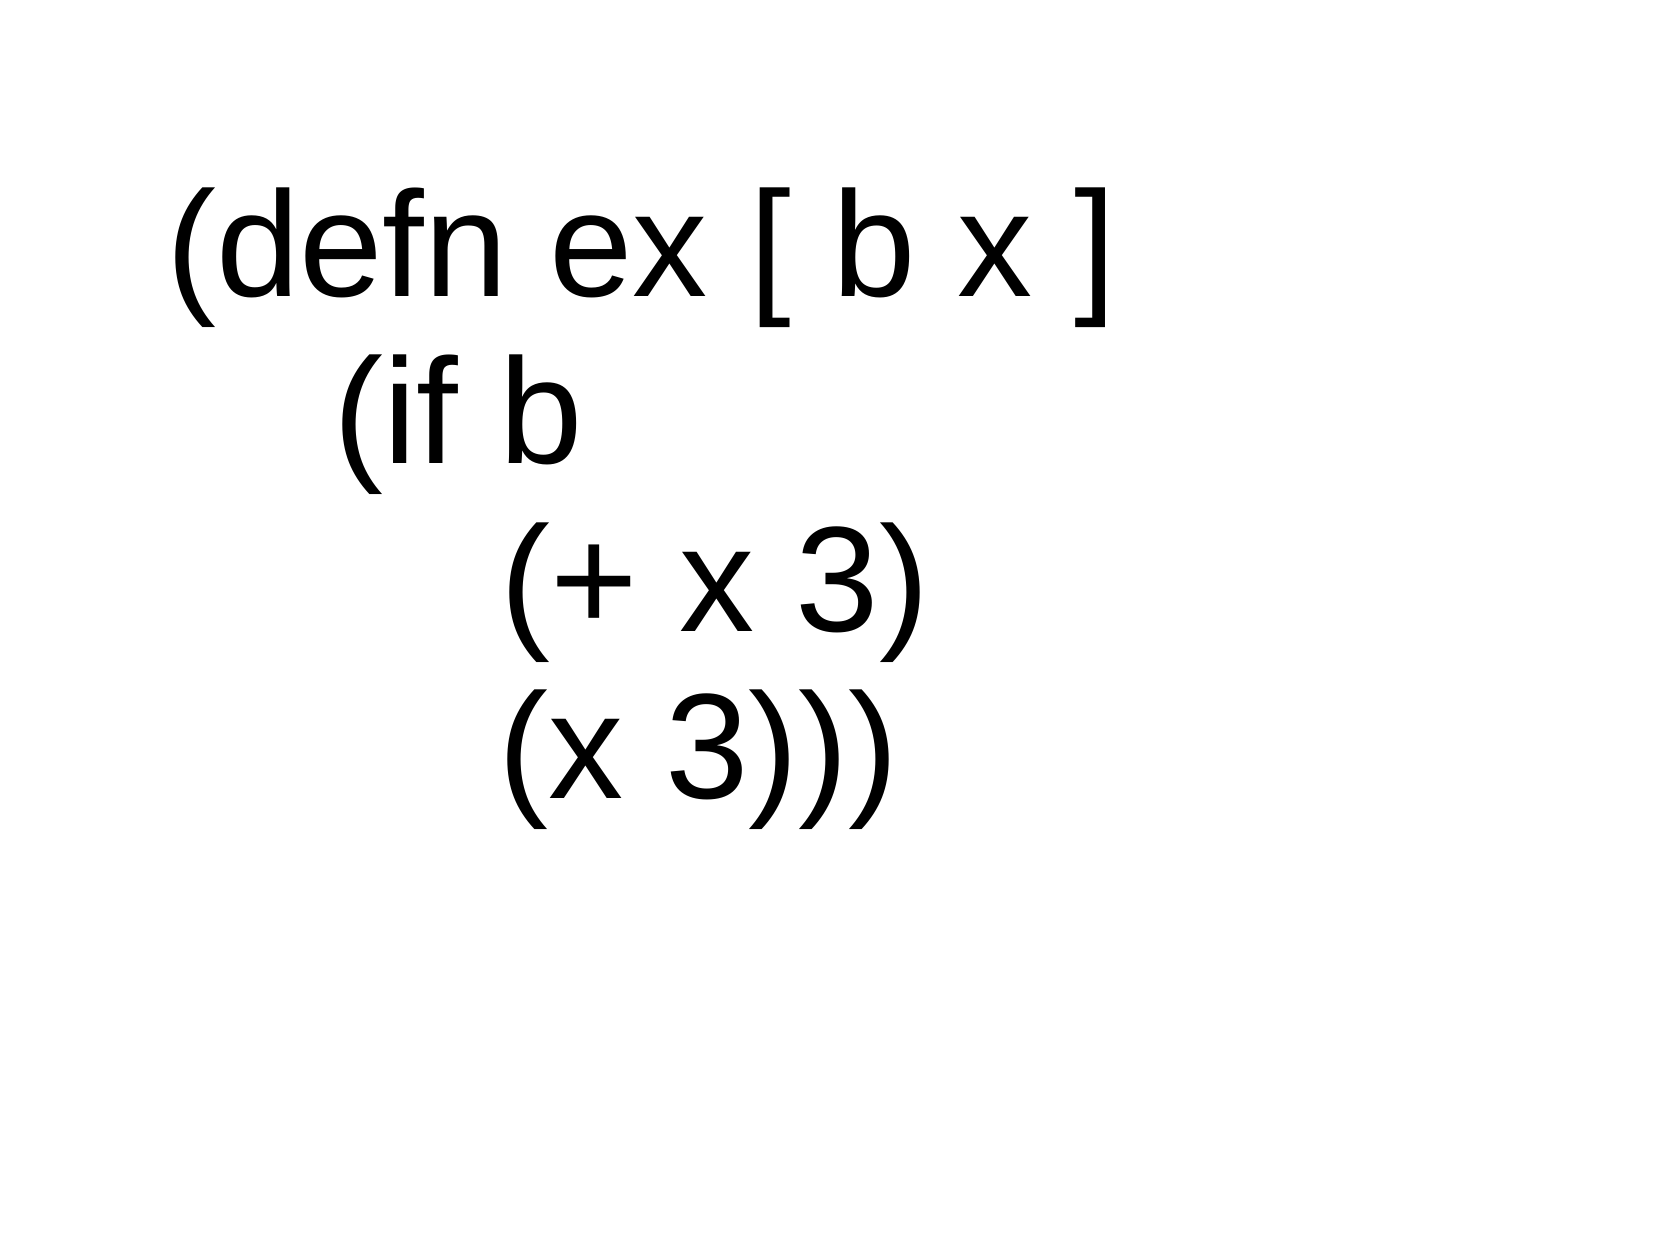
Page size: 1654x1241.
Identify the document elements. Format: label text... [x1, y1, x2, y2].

subtitle (defn ex [ b x ] (if b (+ x 3) (x 3))) [82, 49, 1571, 1109]
